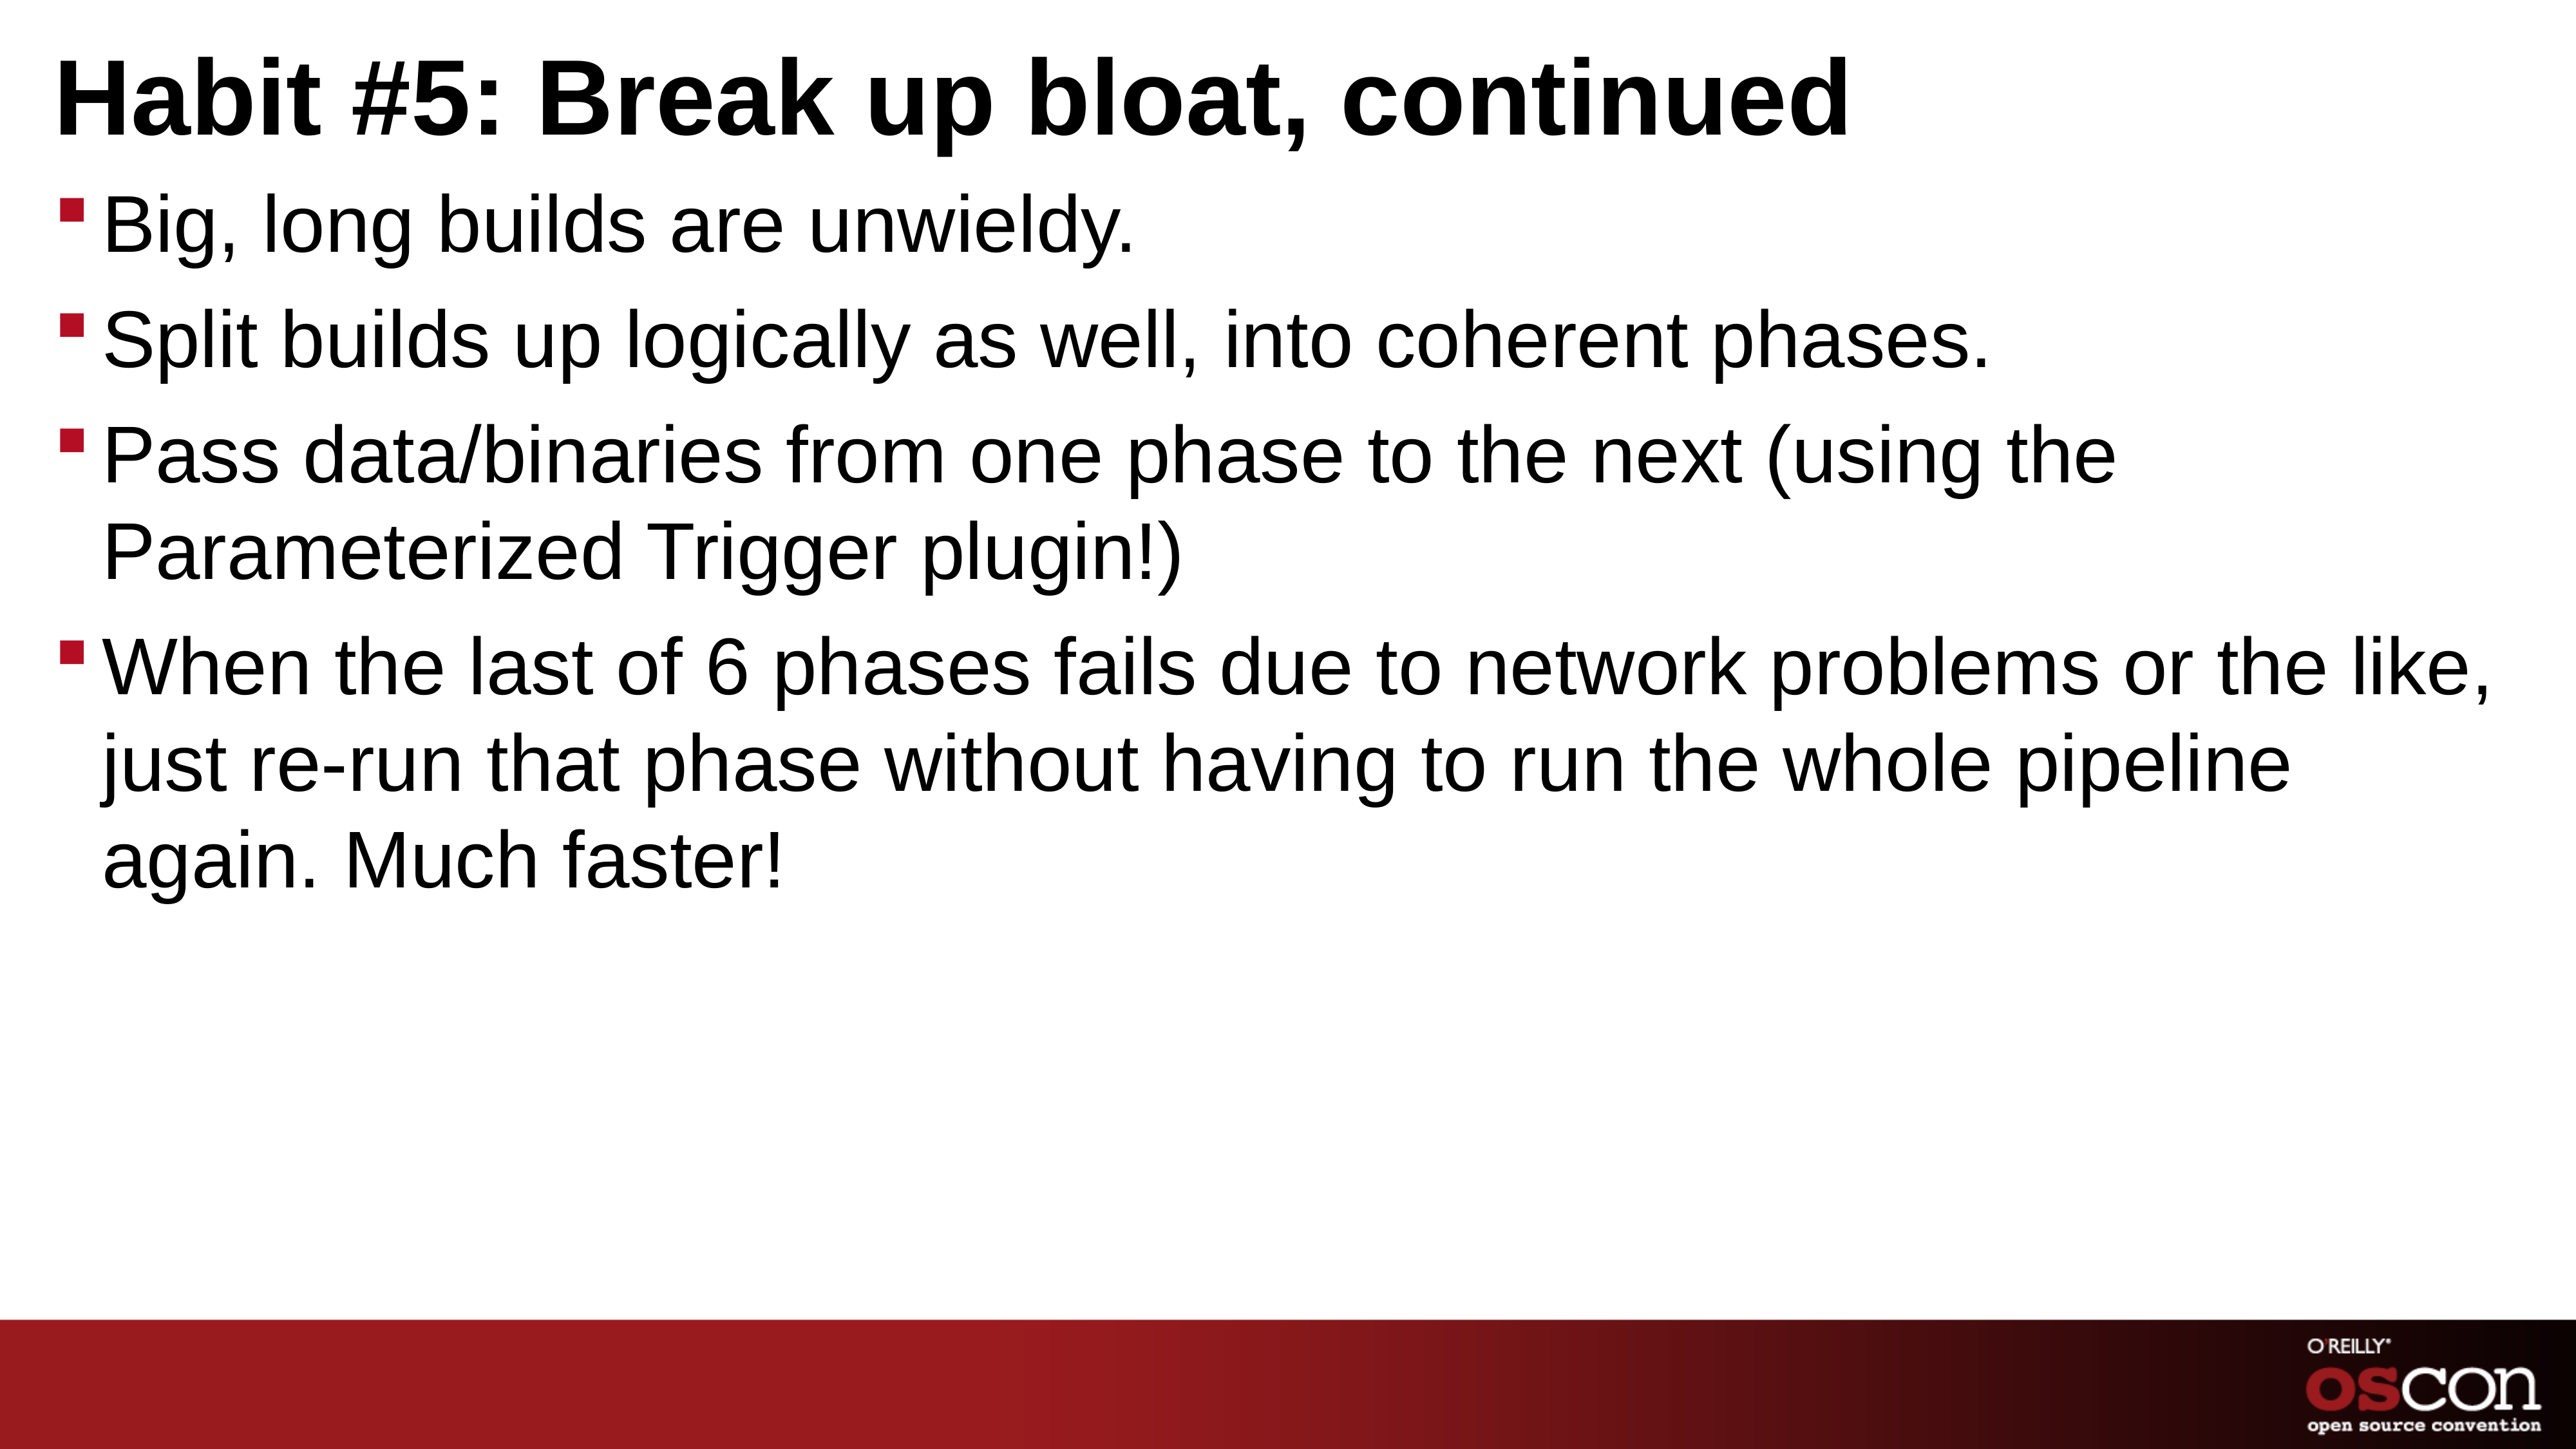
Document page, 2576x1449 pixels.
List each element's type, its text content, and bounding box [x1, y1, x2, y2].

picture [0, 0, 2576, 1449]
title Habit #5: Break up bloat, continued [48, 17, 2514, 166]
list Big, long builds are unwieldy. Split builds up logically as well, into coherent phases. Pass data/binaries from one phase to the next (using the Parameterized Trigger plugin!) When the last of 6 phases fails due to network problems or the like, just re-run that phase without having to run the whole pipeline again. Much faster! [48, 166, 2514, 1449]
